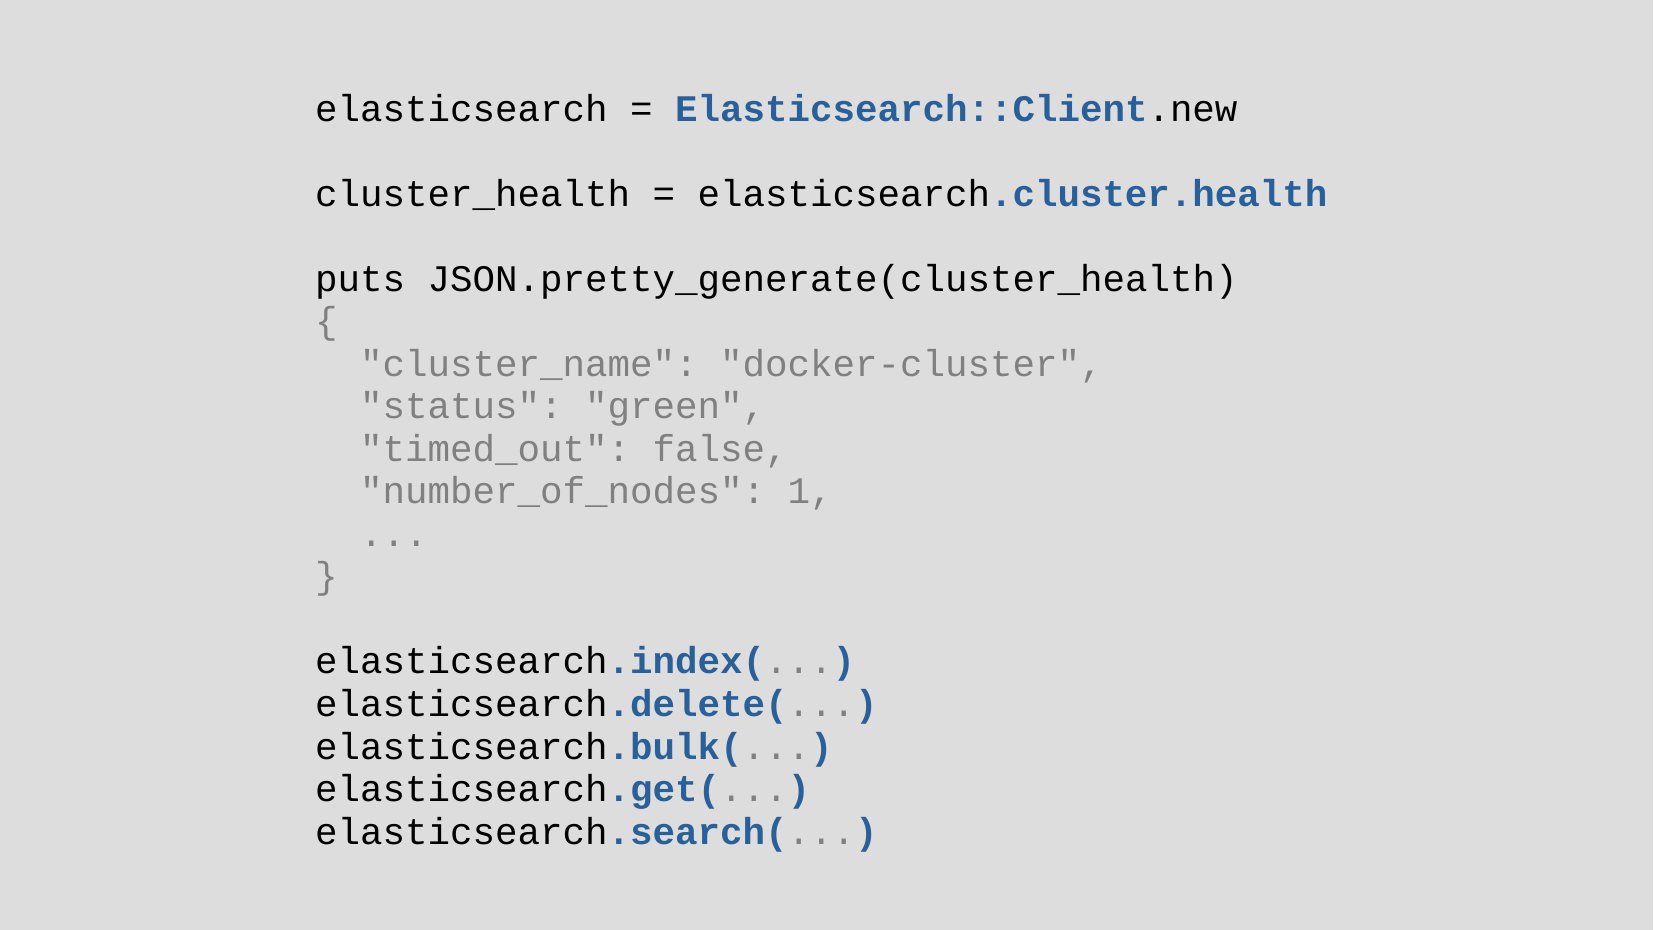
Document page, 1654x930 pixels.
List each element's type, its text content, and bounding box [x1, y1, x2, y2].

subtitle elasticsearch = Elasticsearch::Client.new cluster_health = elasticsearch.cluster.health puts JSON.pretty_generate(cluster_health) { "cluster_name": "docker-cluster", "status": "green", "timed_out": false, "number_of_nodes": 1, ... } elasticsearch.index(...) elasticsearch.delete(...) elasticsearch.bulk(...) elasticsearch.get(...) elasticsearch.search(...) [315, 90, 1373, 856]
